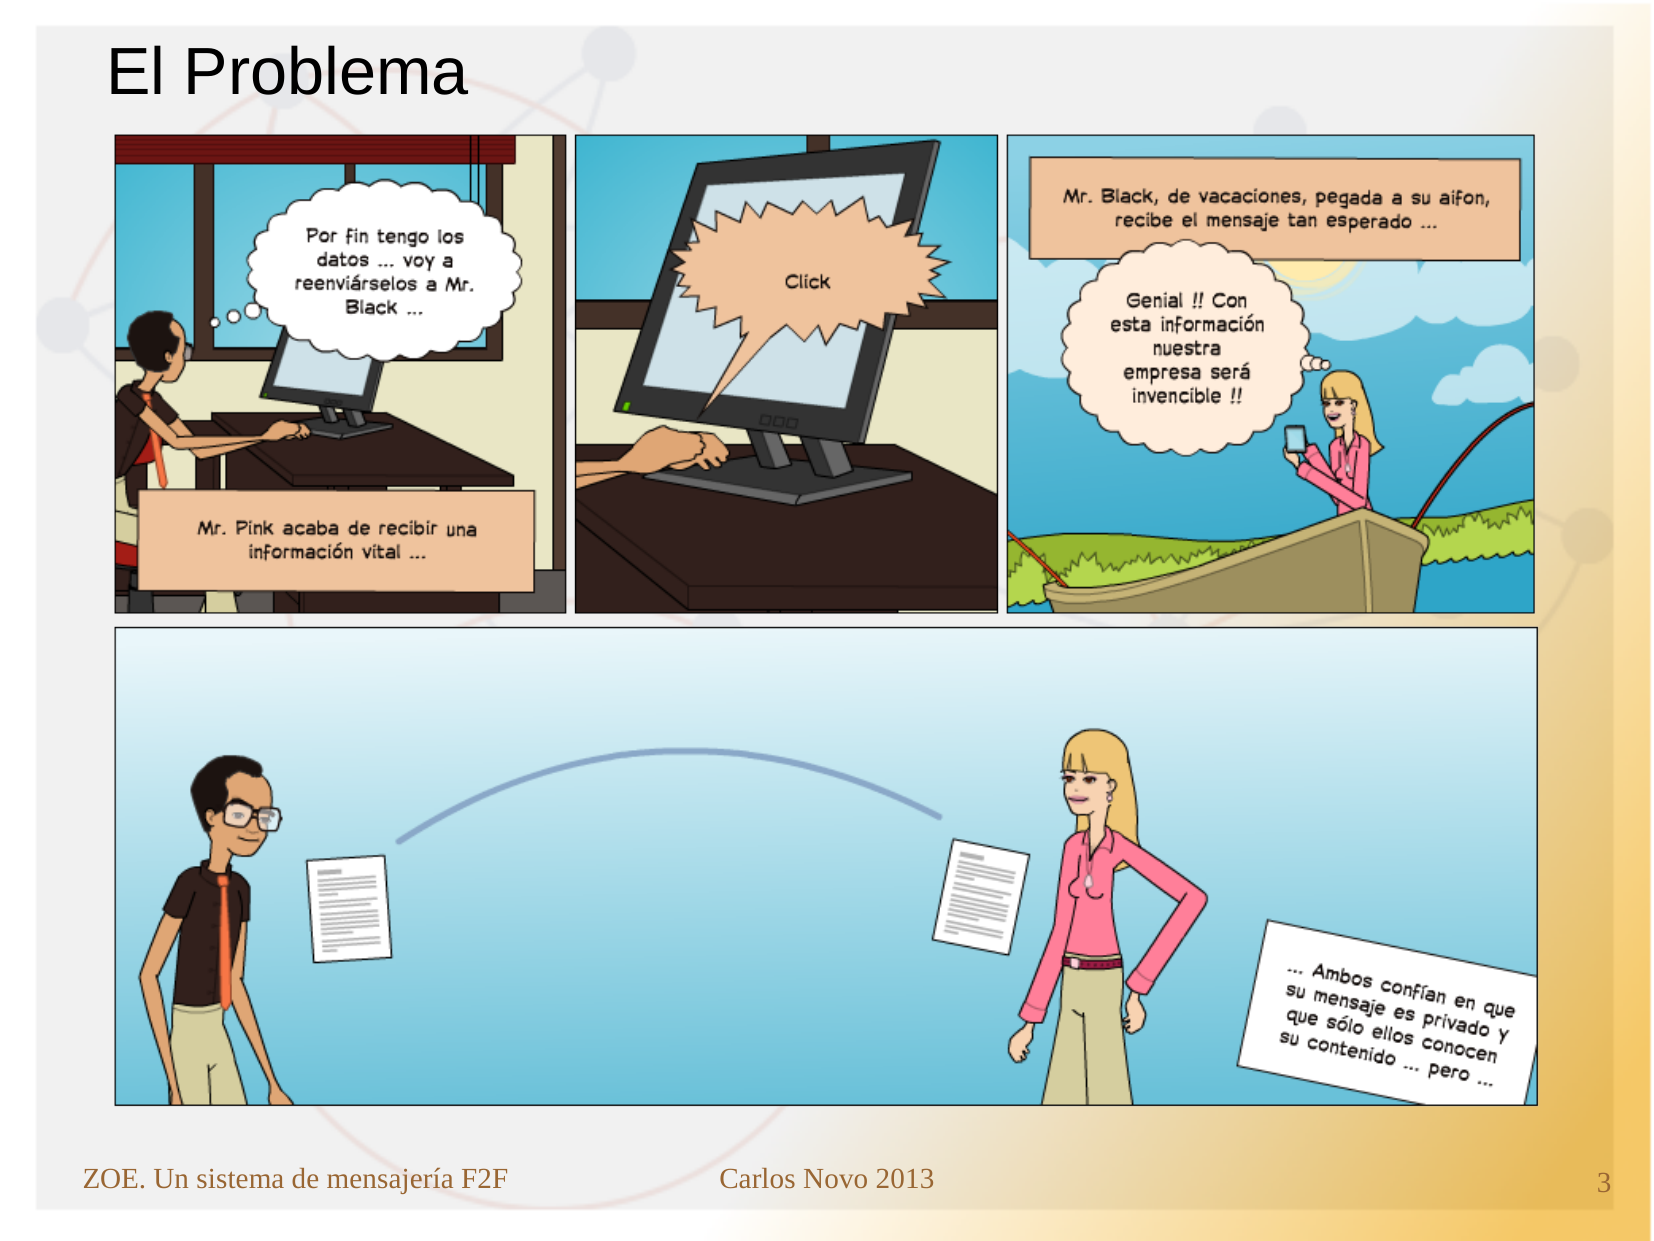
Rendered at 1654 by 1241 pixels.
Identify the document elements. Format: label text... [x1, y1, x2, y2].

picture [0, 0, 1654, 1241]
text_box El Problema [106, 24, 597, 118]
